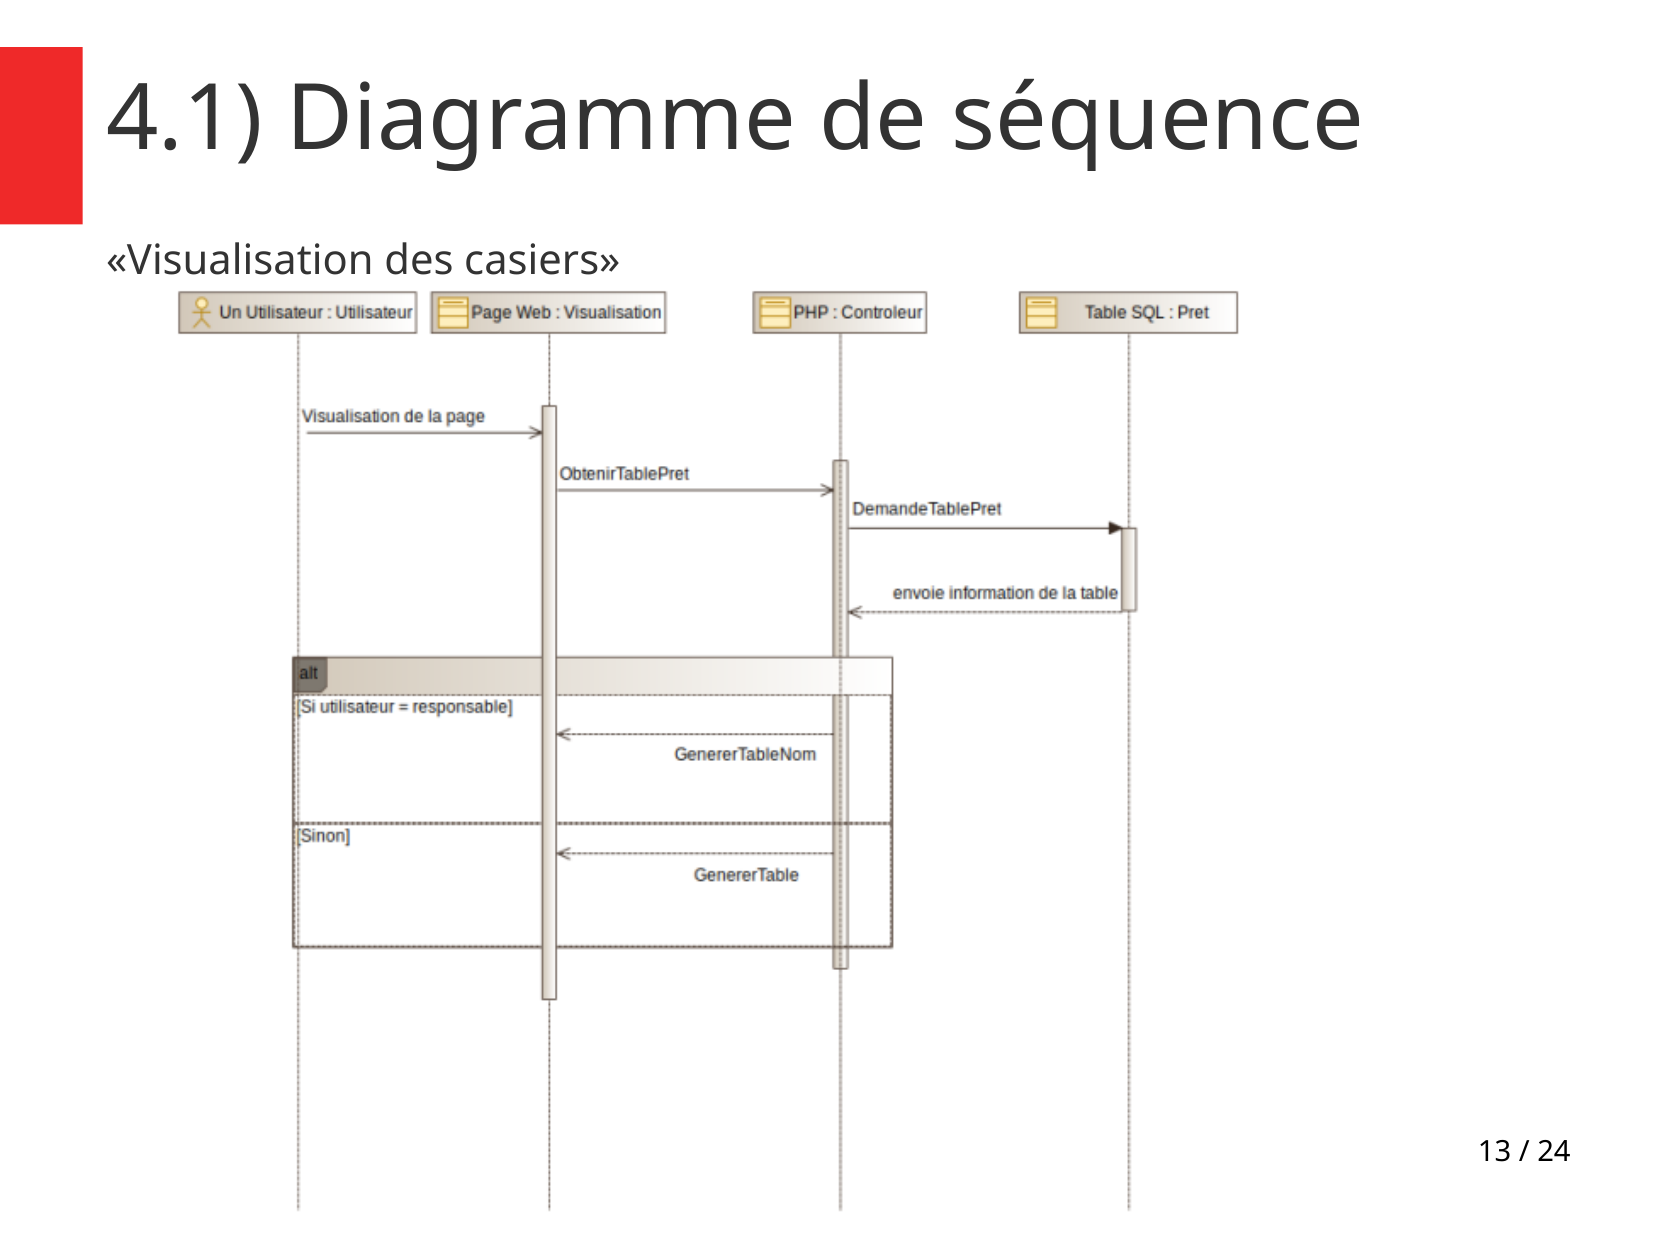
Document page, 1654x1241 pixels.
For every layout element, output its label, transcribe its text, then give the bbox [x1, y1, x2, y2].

picture [165, 278, 1252, 1225]
title 4.1) Diagramme de séquence «Visualisation des casiers» [106, 69, 1619, 284]
